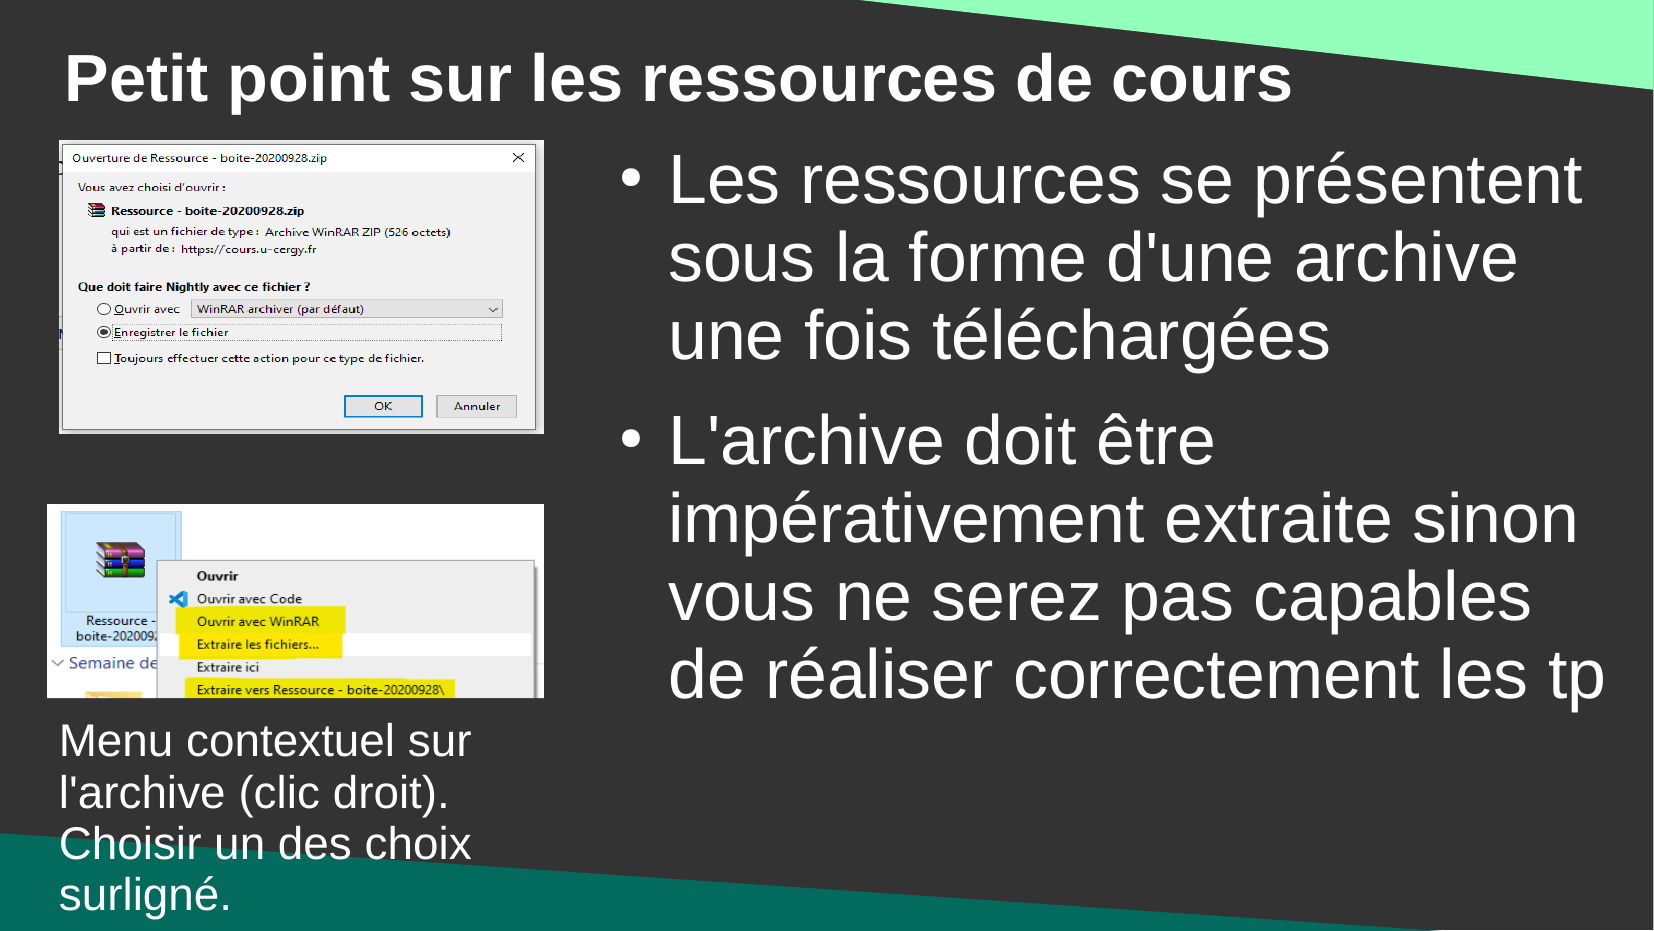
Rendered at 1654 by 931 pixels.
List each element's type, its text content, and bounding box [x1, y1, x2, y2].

list Les ressources se présentent sous la forme d'une archive une fois téléchargées L'archive doit être impérativement extraite sinon vous ne serez pas capables de réaliser correctement les tp [602, 140, 1620, 824]
picture [59, 140, 544, 434]
picture [47, 504, 544, 715]
title Petit point sur les ressources de cours [64, 40, 1553, 118]
text_box [859, 0, 1654, 90]
title Menu contextuel sur l'archive (clic droit). Choisir un des choix surligné. [59, 715, 630, 921]
